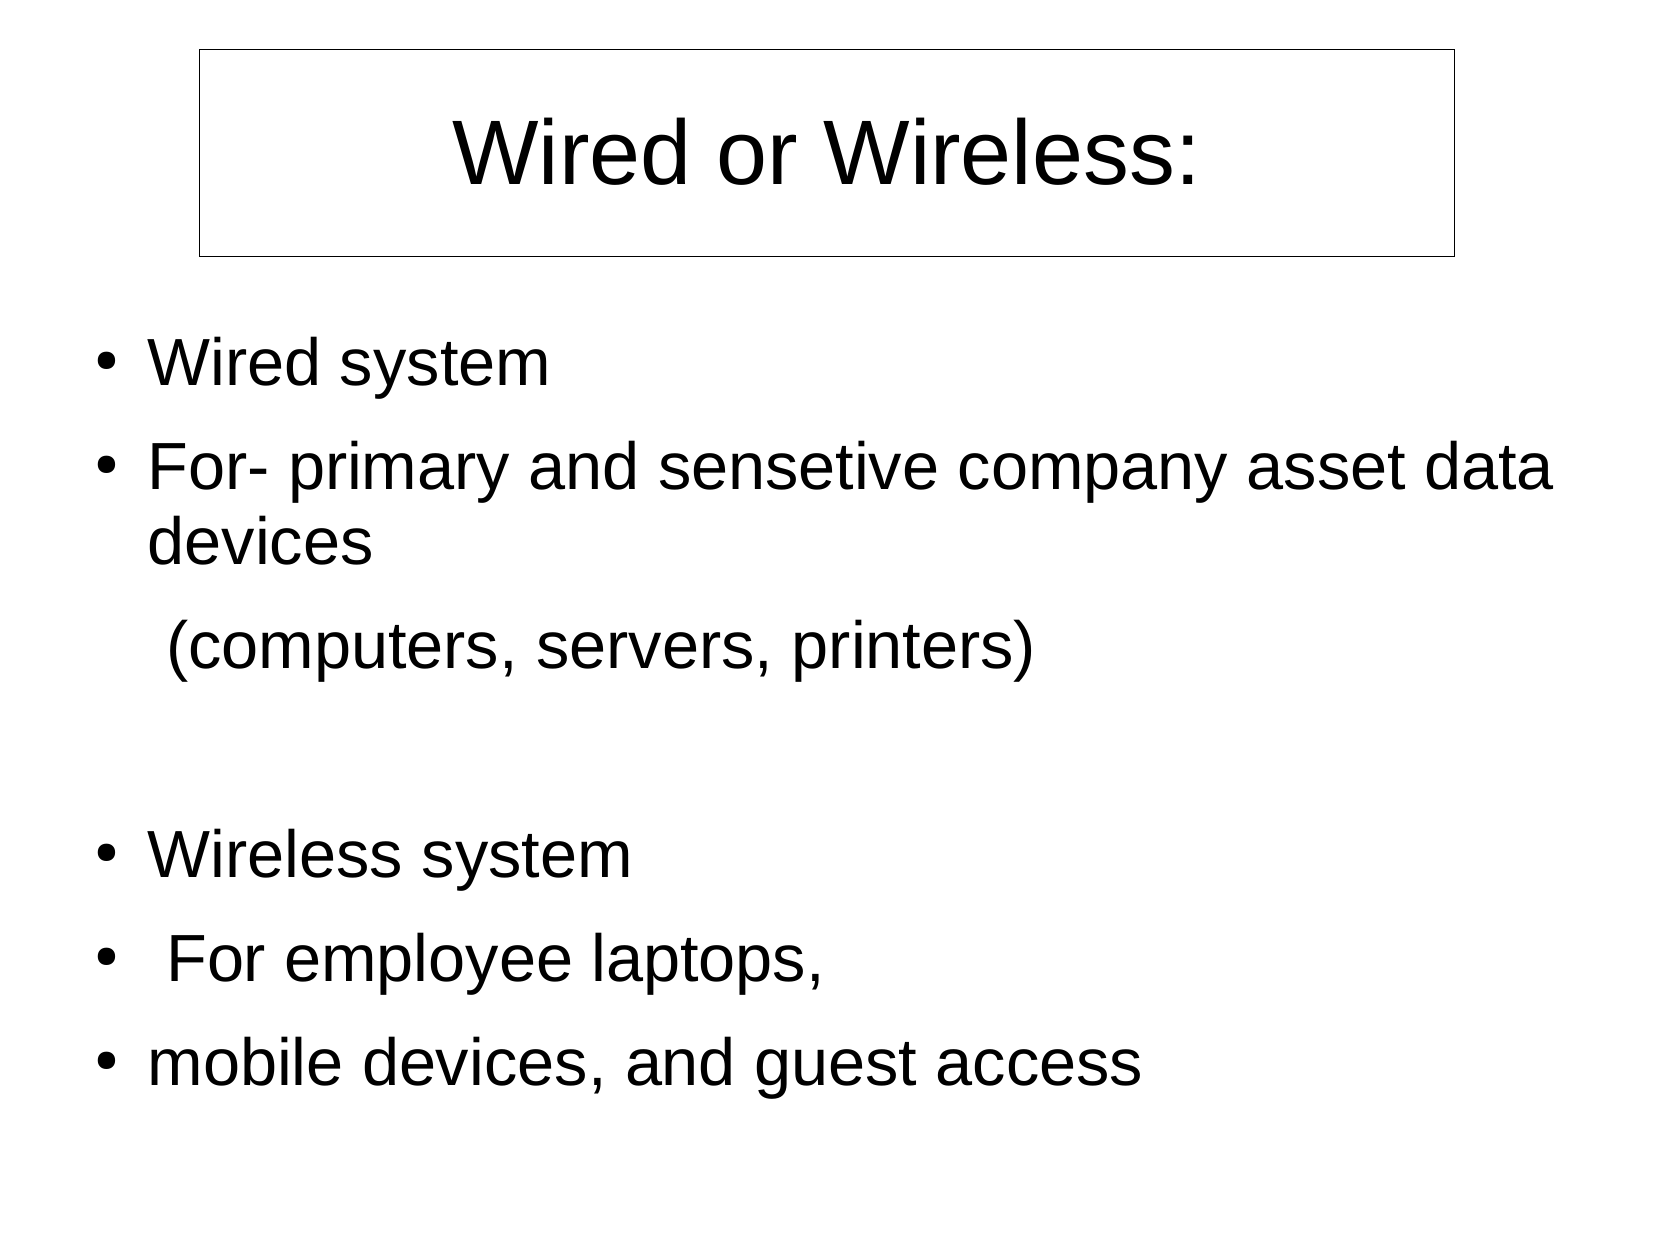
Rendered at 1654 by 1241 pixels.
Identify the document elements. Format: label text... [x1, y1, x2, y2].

title Wired or Wireless: [199, 49, 1455, 257]
list Wired system For- primary and sensetive company asset data devices (computers, servers, printers) Wireless system For employee laptops, mobile devices, and guest access [76, 324, 1565, 1101]
